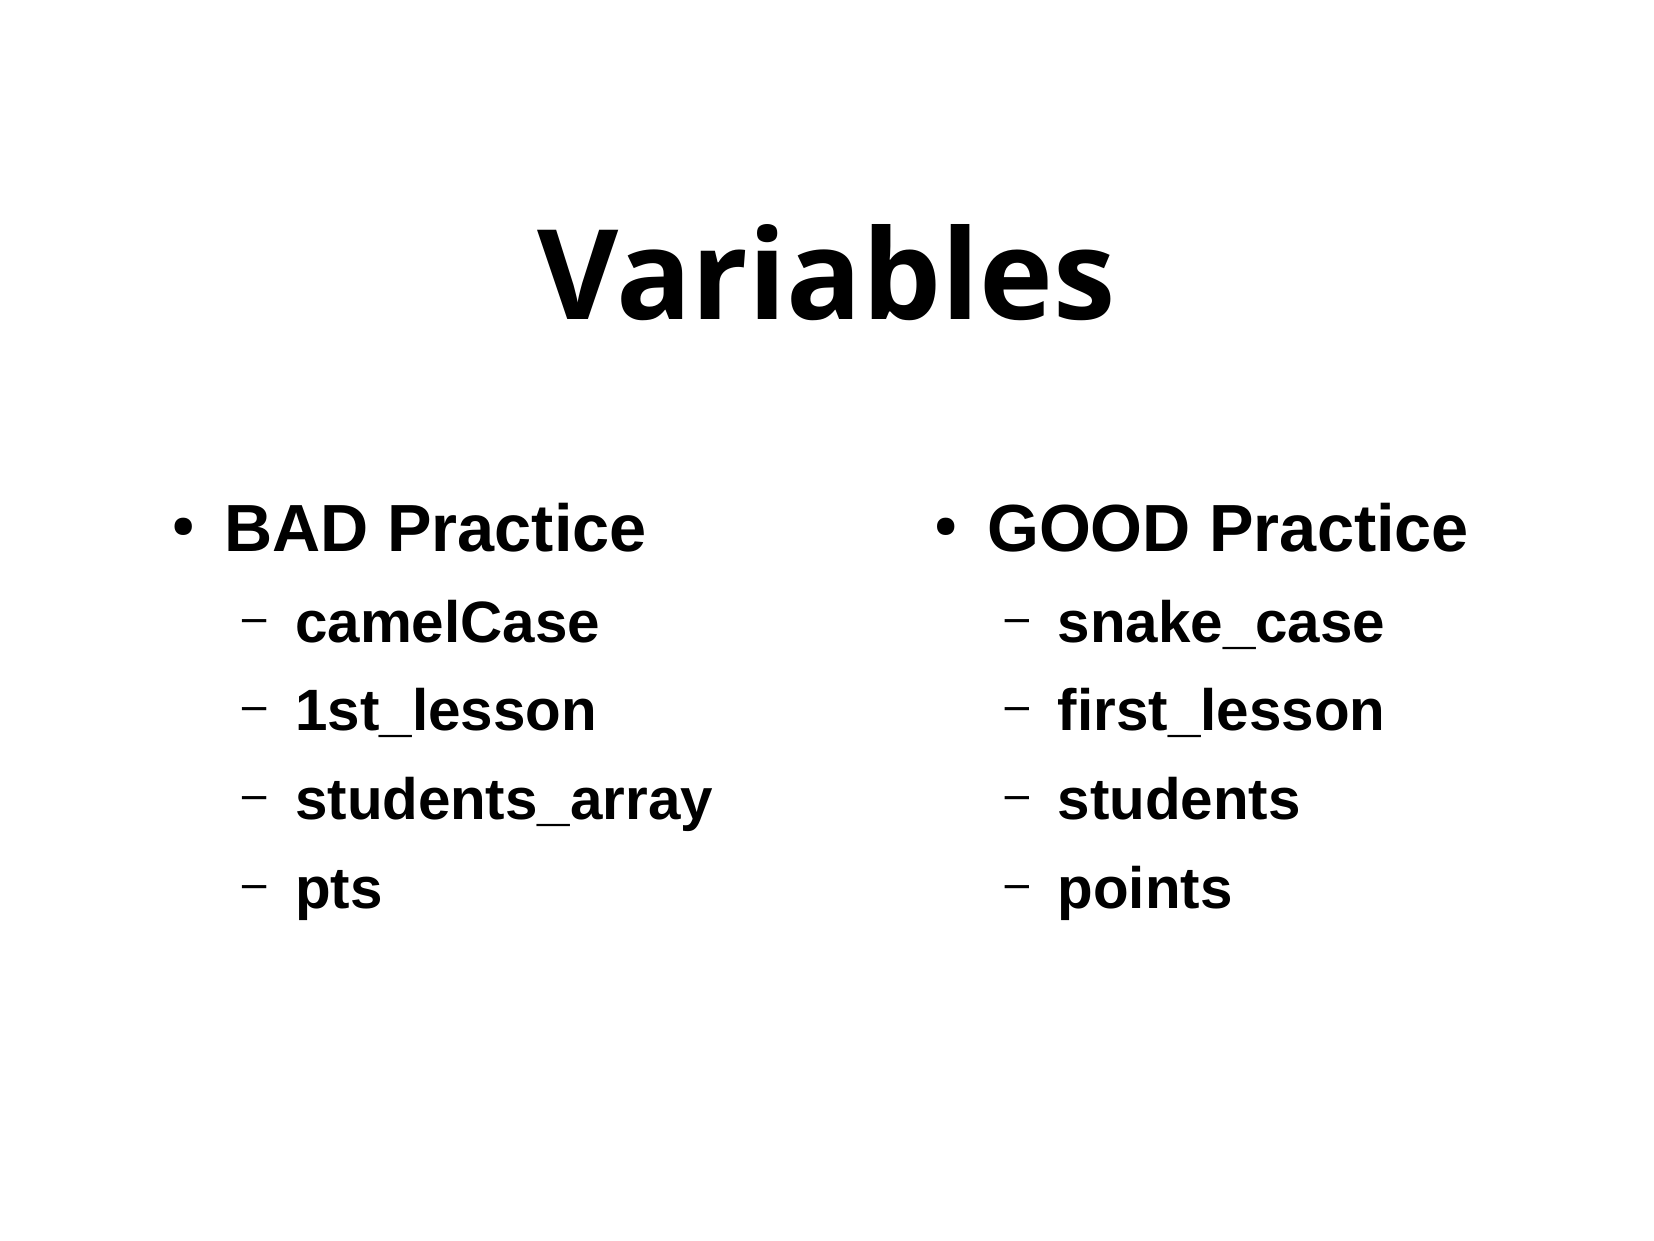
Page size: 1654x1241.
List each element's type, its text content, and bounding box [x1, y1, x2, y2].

list GOOD Practice snake_case first_lesson students points [916, 490, 1643, 1211]
list BAD Practice camelCase 1st_lesson students_array pts [153, 490, 880, 1211]
title Variables [82, 167, 1571, 375]
